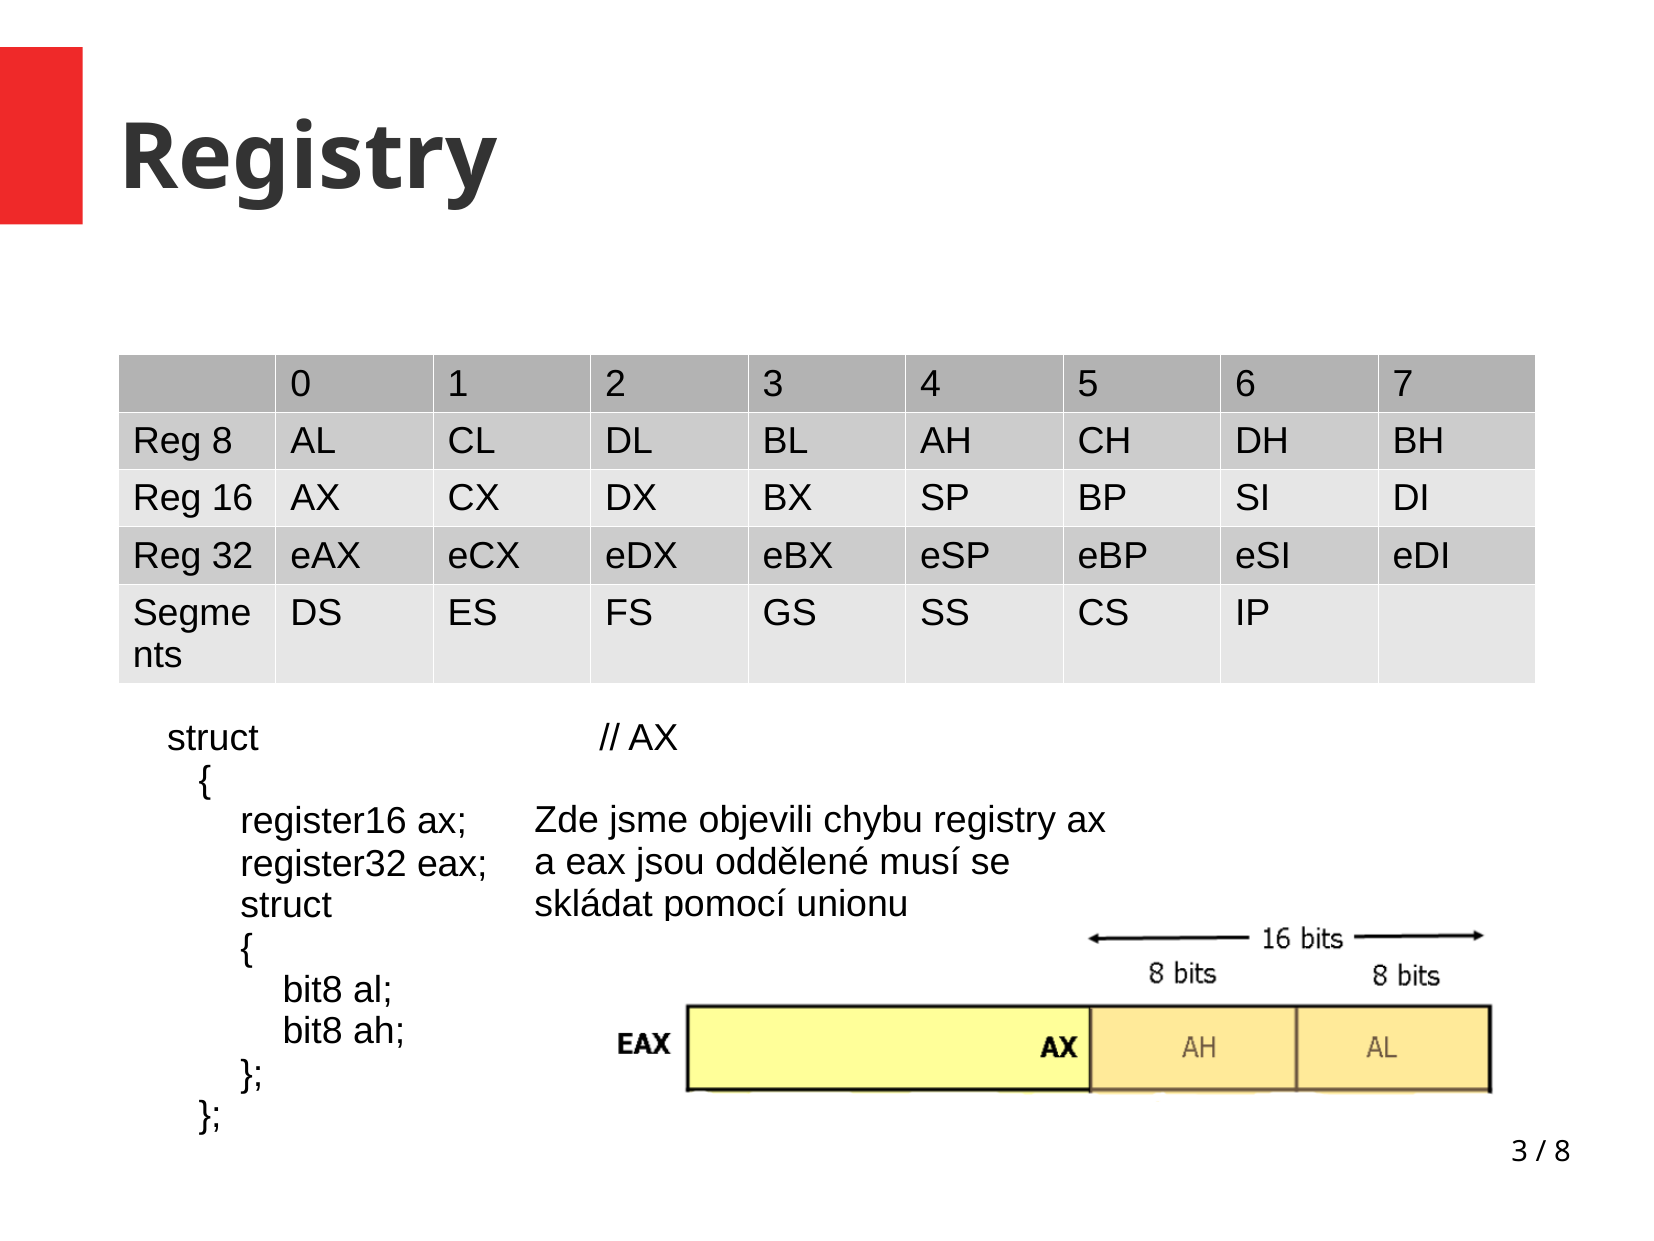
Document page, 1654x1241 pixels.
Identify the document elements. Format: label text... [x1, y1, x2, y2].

table_cell CX [434, 470, 590, 526]
table_header [119, 355, 275, 412]
table_cell Reg 16 [119, 470, 275, 526]
table_cell DS [276, 585, 433, 683]
text_box struct // AX { register16 ax; register32 eax; struct { bit8 al; bit8 ah; }; }; [141, 708, 851, 1241]
table_cell IP [1221, 585, 1378, 683]
table_cell DL [591, 413, 748, 469]
table_header 2 [591, 355, 748, 412]
table_header 4 [906, 355, 1063, 412]
table_cell SI [1221, 470, 1378, 526]
table_cell eSI [1221, 527, 1378, 584]
table_header 3 [749, 355, 905, 412]
table_cell SP [906, 470, 1063, 526]
table_cell CL [434, 413, 590, 469]
table_cell DH [1221, 413, 1378, 469]
table_cell eCX [434, 527, 590, 584]
table_header 5 [1064, 355, 1220, 412]
table_cell AH [906, 413, 1063, 469]
title Registry [118, 49, 1571, 257]
table_cell CH [1064, 413, 1220, 469]
table_cell eAX [276, 527, 433, 584]
table_cell FS [591, 585, 748, 683]
table_header 0 [276, 355, 433, 412]
table_cell GS [749, 585, 905, 683]
table_cell eBX [749, 527, 905, 584]
table_cell DX [591, 470, 748, 526]
table_cell eDX [591, 527, 748, 584]
table_cell ES [434, 585, 590, 683]
table_cell Reg 32 [119, 527, 275, 584]
table_cell [1379, 585, 1535, 683]
table_header 6 [1221, 355, 1378, 412]
table_cell BX [749, 470, 905, 526]
table_header 1 [434, 355, 590, 412]
table_cell BL [749, 413, 905, 469]
table_cell eBP [1064, 527, 1220, 584]
table_header 7 [1379, 355, 1535, 412]
picture [614, 921, 1504, 1102]
table_cell Segments [119, 585, 275, 683]
table_cell eDI [1379, 527, 1535, 584]
text_box Zde jsme objevili chybu registry ax a eax jsou oddělené musí se skládat pomocí unionu [519, 791, 1146, 933]
table_cell AX [276, 470, 433, 526]
table_cell DI [1379, 470, 1535, 526]
table_cell eSP [906, 527, 1063, 584]
table_cell BH [1379, 413, 1535, 469]
table_cell AL [276, 413, 433, 469]
table_cell SS [906, 585, 1063, 683]
table_cell CS [1064, 585, 1220, 683]
table_cell Reg 8 [119, 413, 275, 469]
table_cell BP [1064, 470, 1220, 526]
